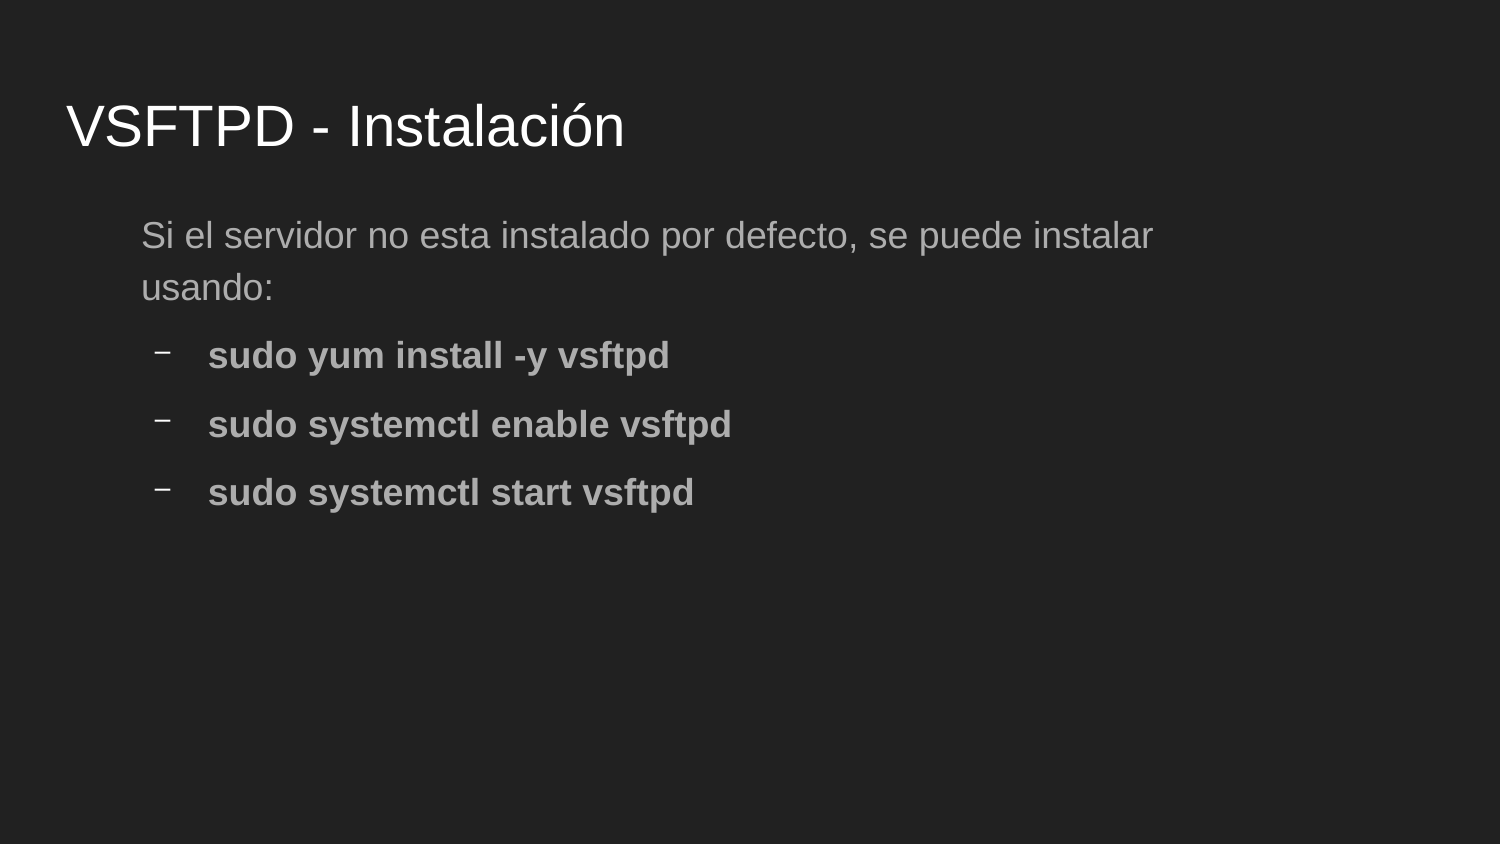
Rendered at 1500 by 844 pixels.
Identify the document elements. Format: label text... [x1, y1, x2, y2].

list Si el servidor no esta instalado por defecto, se puede instalar usando: sudo yum install -y vsftpd sudo systemctl enable vsftpd sudo systemctl start vsftpd [51, 189, 1261, 750]
title VSFTPD - Instalación [51, 72, 1449, 167]
